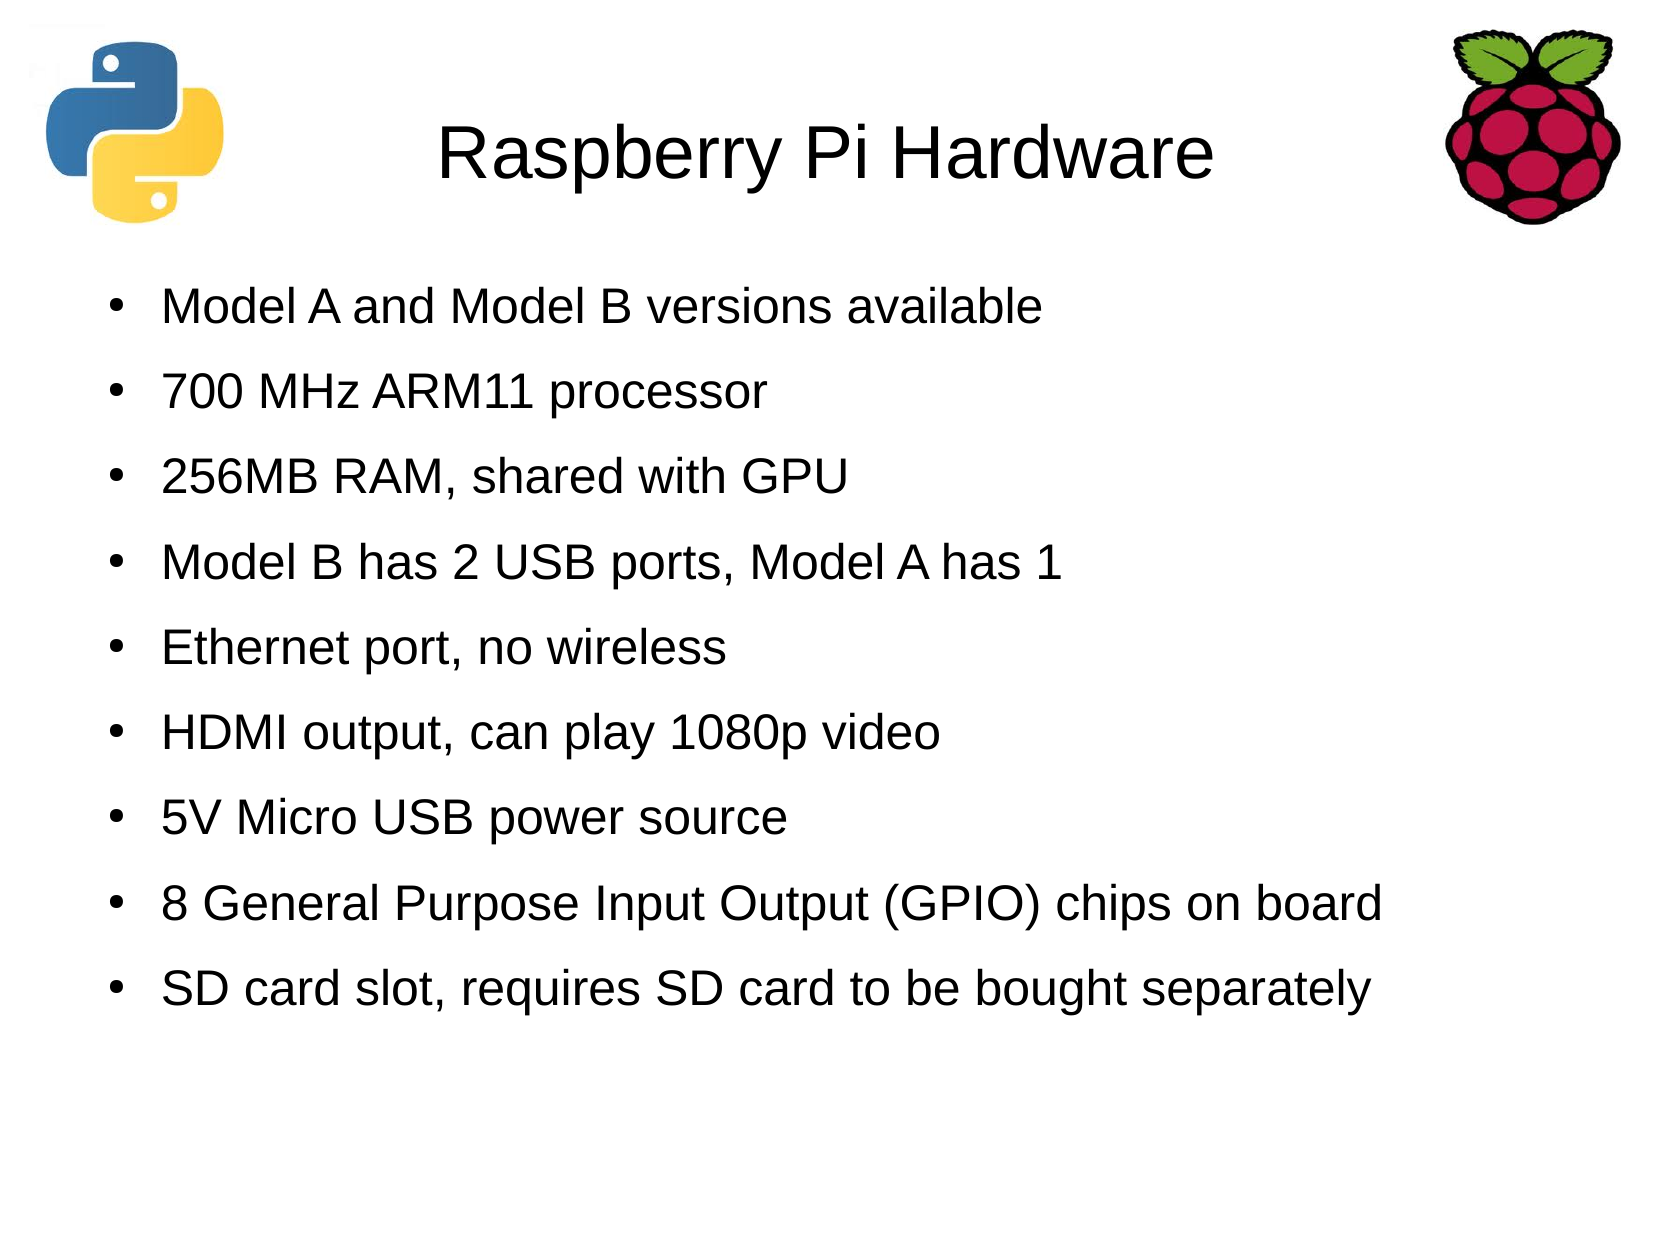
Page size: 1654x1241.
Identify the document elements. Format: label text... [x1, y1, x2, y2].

list Model A and Model B versions available 700 MHz ARM11 processor 256MB RAM, shared with GPU Model B has 2 USB ports, Model A has 1 Ethernet port, no wireless HDMI output, can play 1080p video 5V Micro USB power source 8 General Purpose Input Output (GPIO) chips on board SD card slot, requires SD card to be bought separately [89, 278, 1546, 1222]
picture [29, 24, 240, 240]
title Raspberry Pi Hardware [82, 49, 1571, 257]
picture [1443, 29, 1621, 225]
